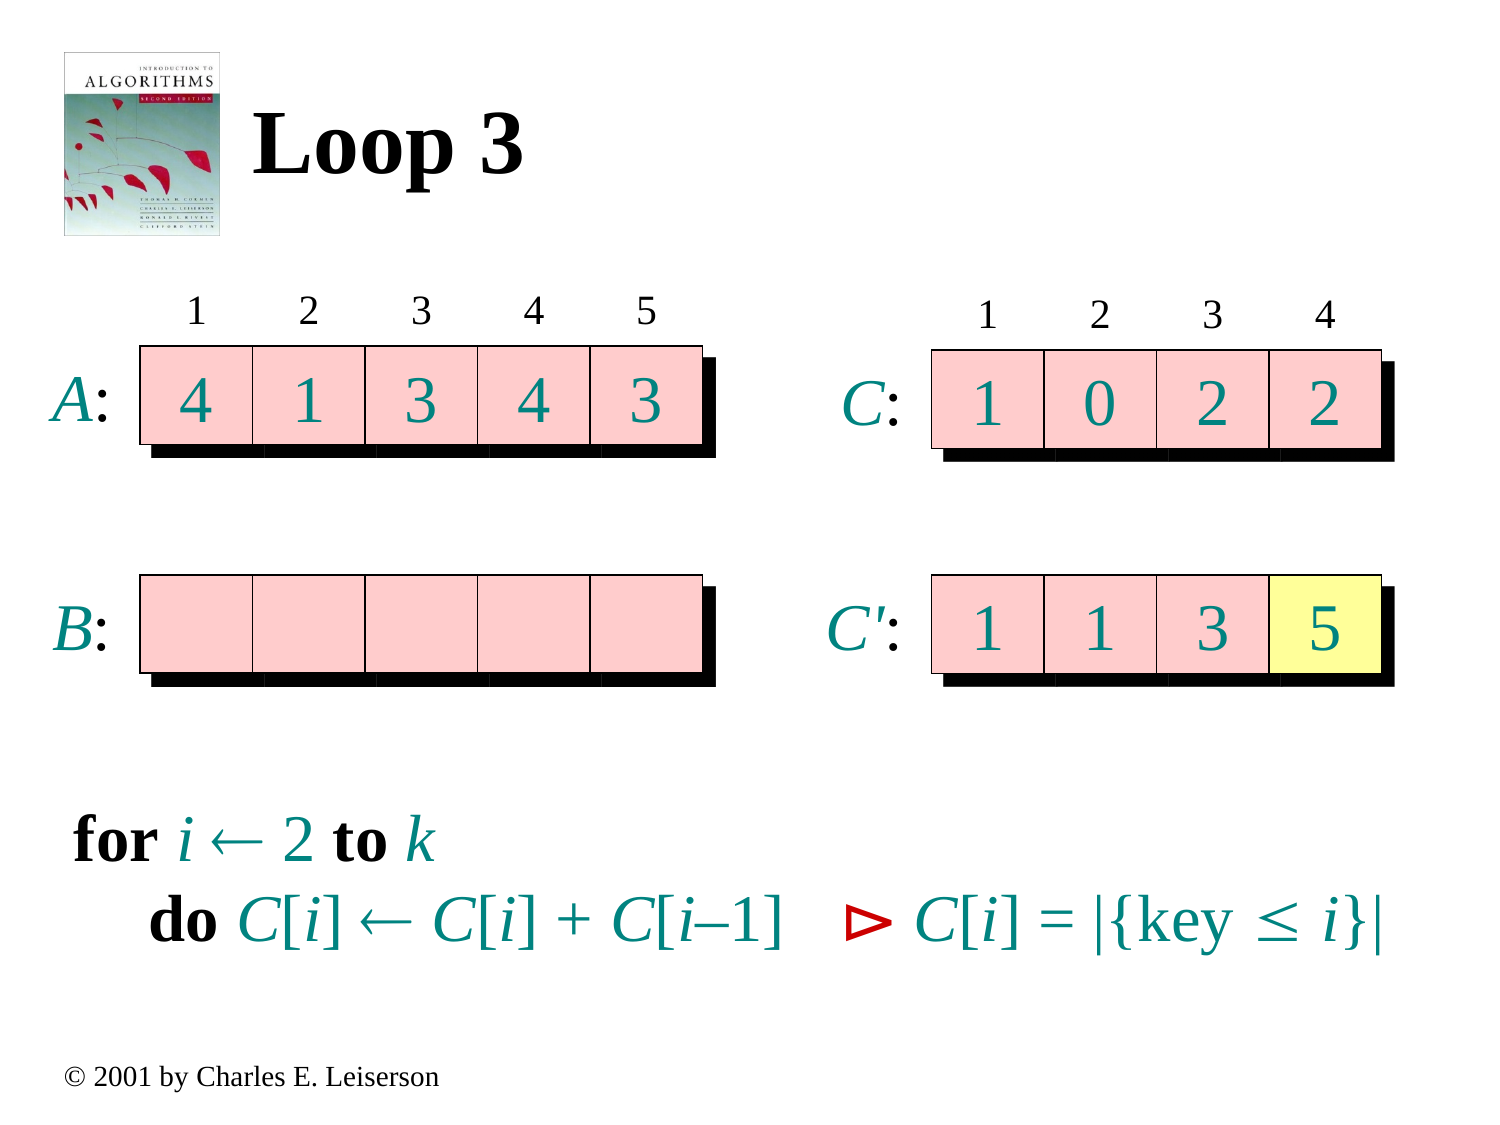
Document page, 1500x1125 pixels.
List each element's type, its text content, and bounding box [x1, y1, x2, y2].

text_box 4 [508, 275, 560, 341]
text_box 3 [396, 275, 447, 341]
text_box 5 [1268, 574, 1382, 674]
text_box 1 [1043, 574, 1156, 674]
text_box 4 [140, 346, 252, 445]
text_box 2 [1075, 278, 1126, 345]
text_box [140, 575, 703, 674]
text_box A: [37, 347, 127, 444]
text_box 2 [1156, 349, 1268, 449]
text_box C': [810, 576, 918, 672]
picture [64, 52, 220, 236]
text_box C: [825, 351, 918, 447]
text_box 1 [962, 278, 1014, 345]
text_box 0 [1043, 349, 1156, 449]
text_box 3 [365, 346, 477, 445]
text_box 3 [1187, 278, 1239, 345]
text_box 4 [477, 346, 590, 445]
title Loop 3 [237, 49, 1475, 238]
text_box 1 [171, 275, 222, 341]
text_box 1 [931, 349, 1043, 449]
text_box B: [37, 576, 127, 672]
text_box 5 [621, 275, 672, 341]
text_box 1 [931, 574, 1043, 674]
text_box 3 [590, 346, 703, 445]
text_box for i  2 to k do C[i]  C[i] + C[i–1] ⊳ C[i] = |{key  i}| [59, 787, 1500, 963]
text_box 2 [283, 275, 335, 341]
text_box 4 [1300, 278, 1351, 345]
text_box 3 [1156, 574, 1268, 674]
text_box 2 [1268, 349, 1382, 449]
text_box 1 [252, 346, 365, 445]
